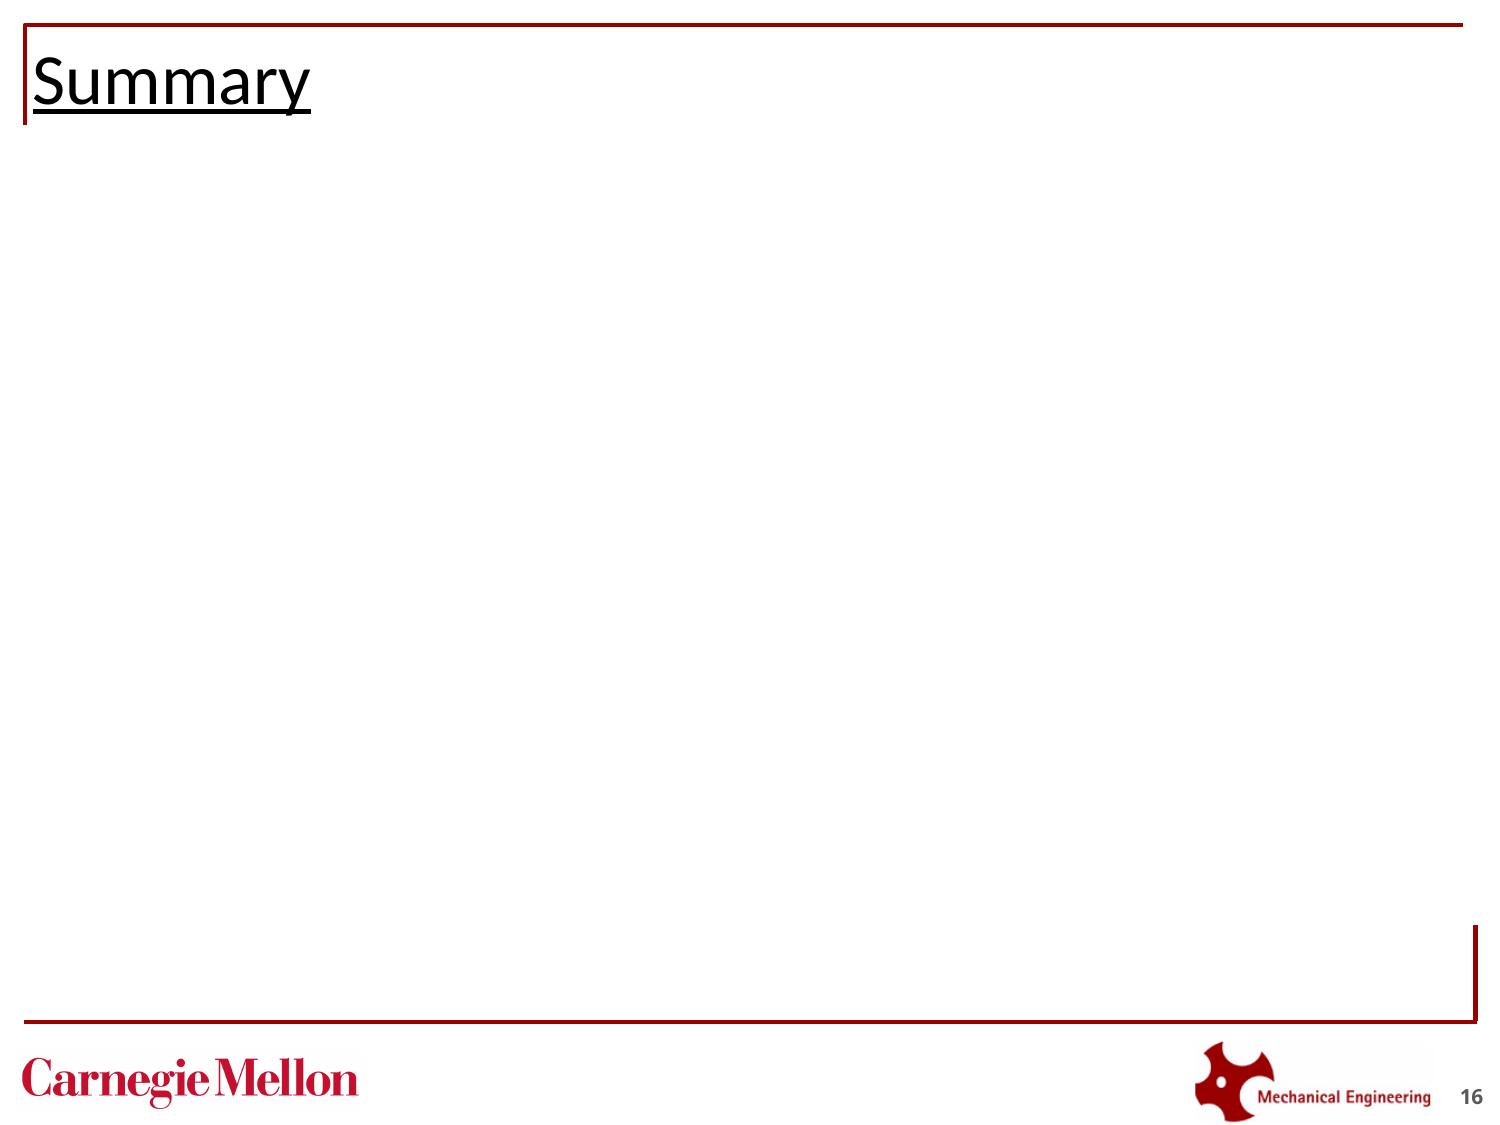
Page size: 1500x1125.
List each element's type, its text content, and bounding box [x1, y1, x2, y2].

title Summary [17, 24, 1471, 127]
picture [1192, 1034, 1438, 1125]
picture [16, 1050, 366, 1110]
